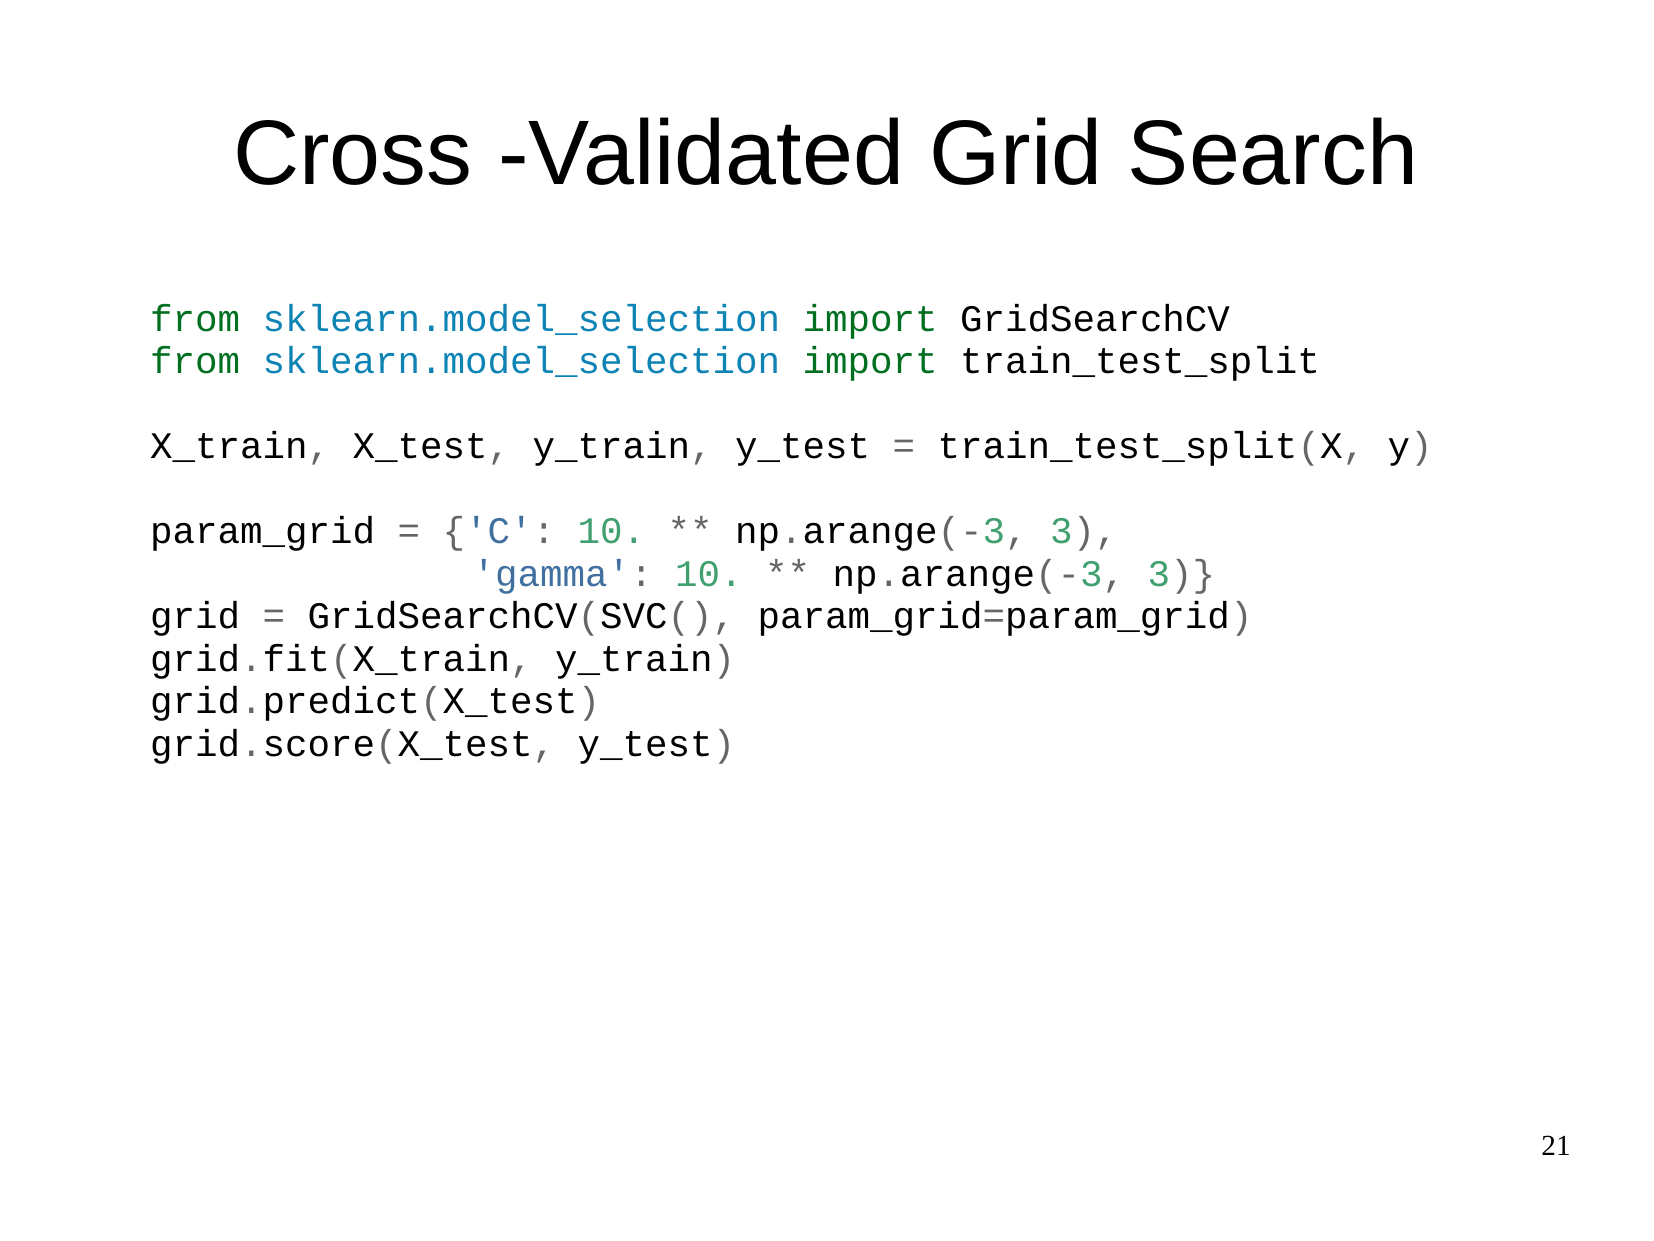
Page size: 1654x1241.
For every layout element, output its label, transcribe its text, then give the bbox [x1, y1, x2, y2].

text_box from sklearn.model_selection import GridSearchCV from sklearn.model_selection import train_test_split X_train, X_test, y_train, y_test = train_test_split(X, y) param_grid = {'C': 10. ** np.arange(-3, 3), 'gamma': 10. ** np.arange(-3, 3)} grid = GridSearchCV(SVC(), param_grid=param_grid) grid.fit(X_train, y_train) grid.predict(X_test) grid.score(X_test, y_test) [150, 300, 1486, 771]
title Cross -Validated Grid Search [82, 49, 1571, 257]
